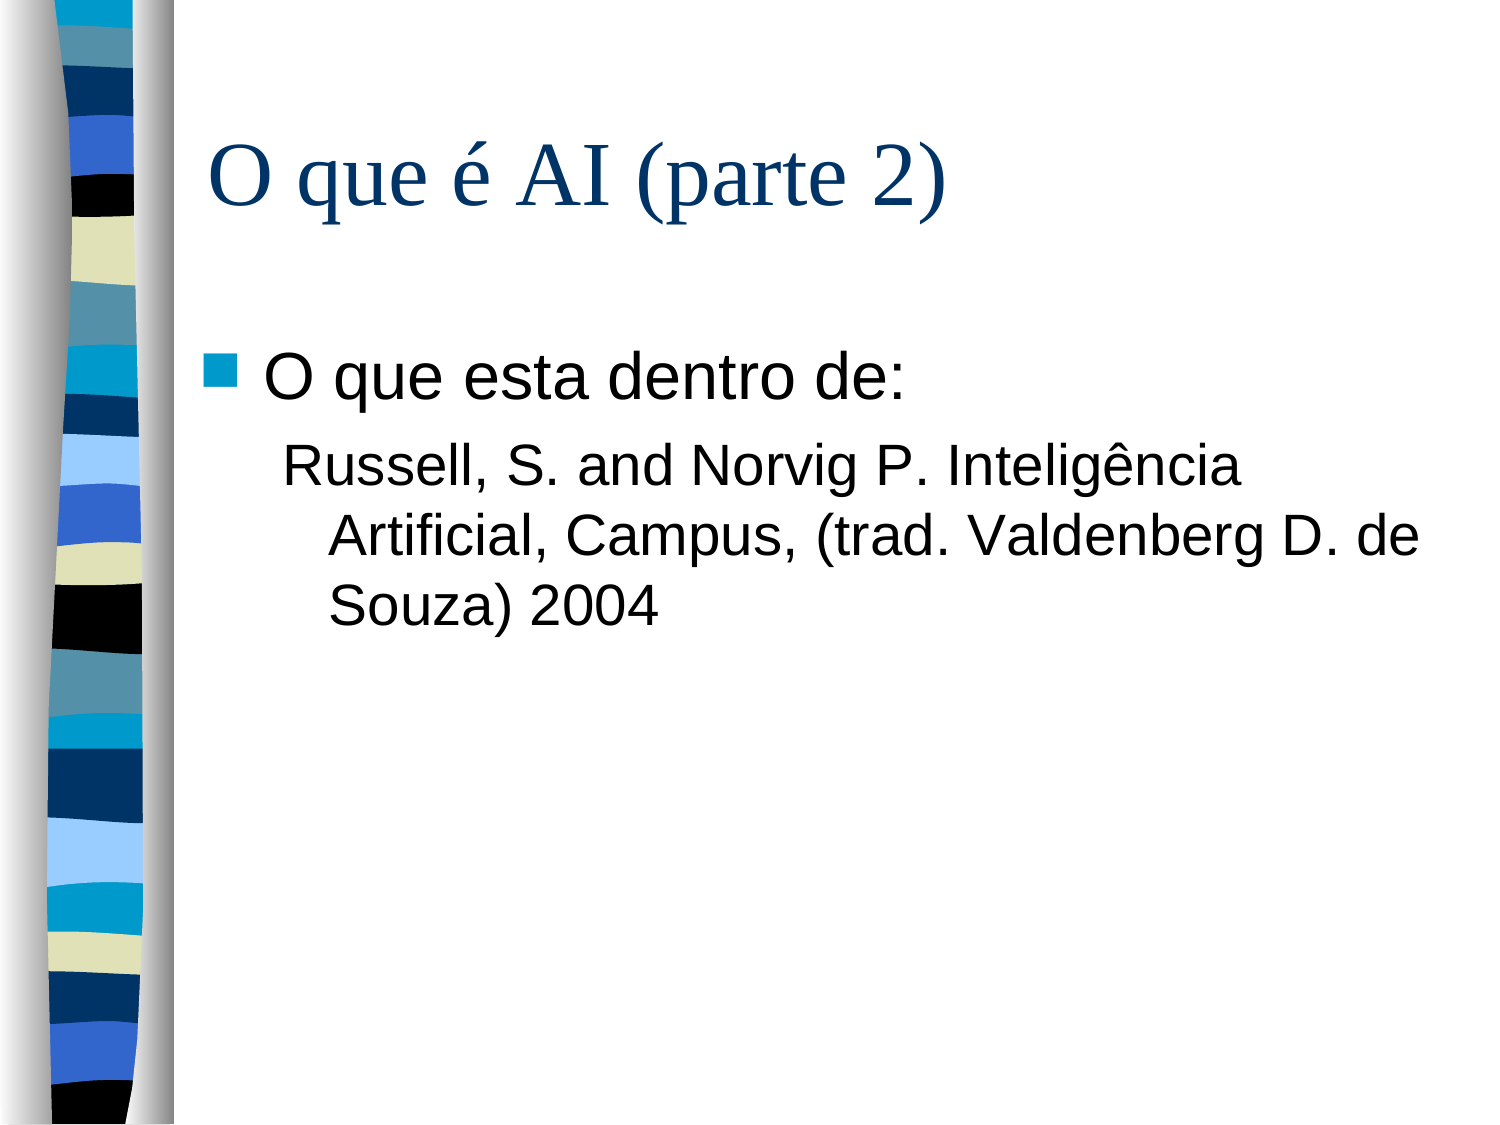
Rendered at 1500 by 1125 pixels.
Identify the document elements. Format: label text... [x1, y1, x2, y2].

list O que esta dentro de: Russell, S. and Norvig P. Inteligência Artificial, Campus, (trad. Valdenberg D. de Souza) 2004 [192, 324, 1468, 1000]
title O que é AI (parte 2) [192, 74, 1468, 263]
